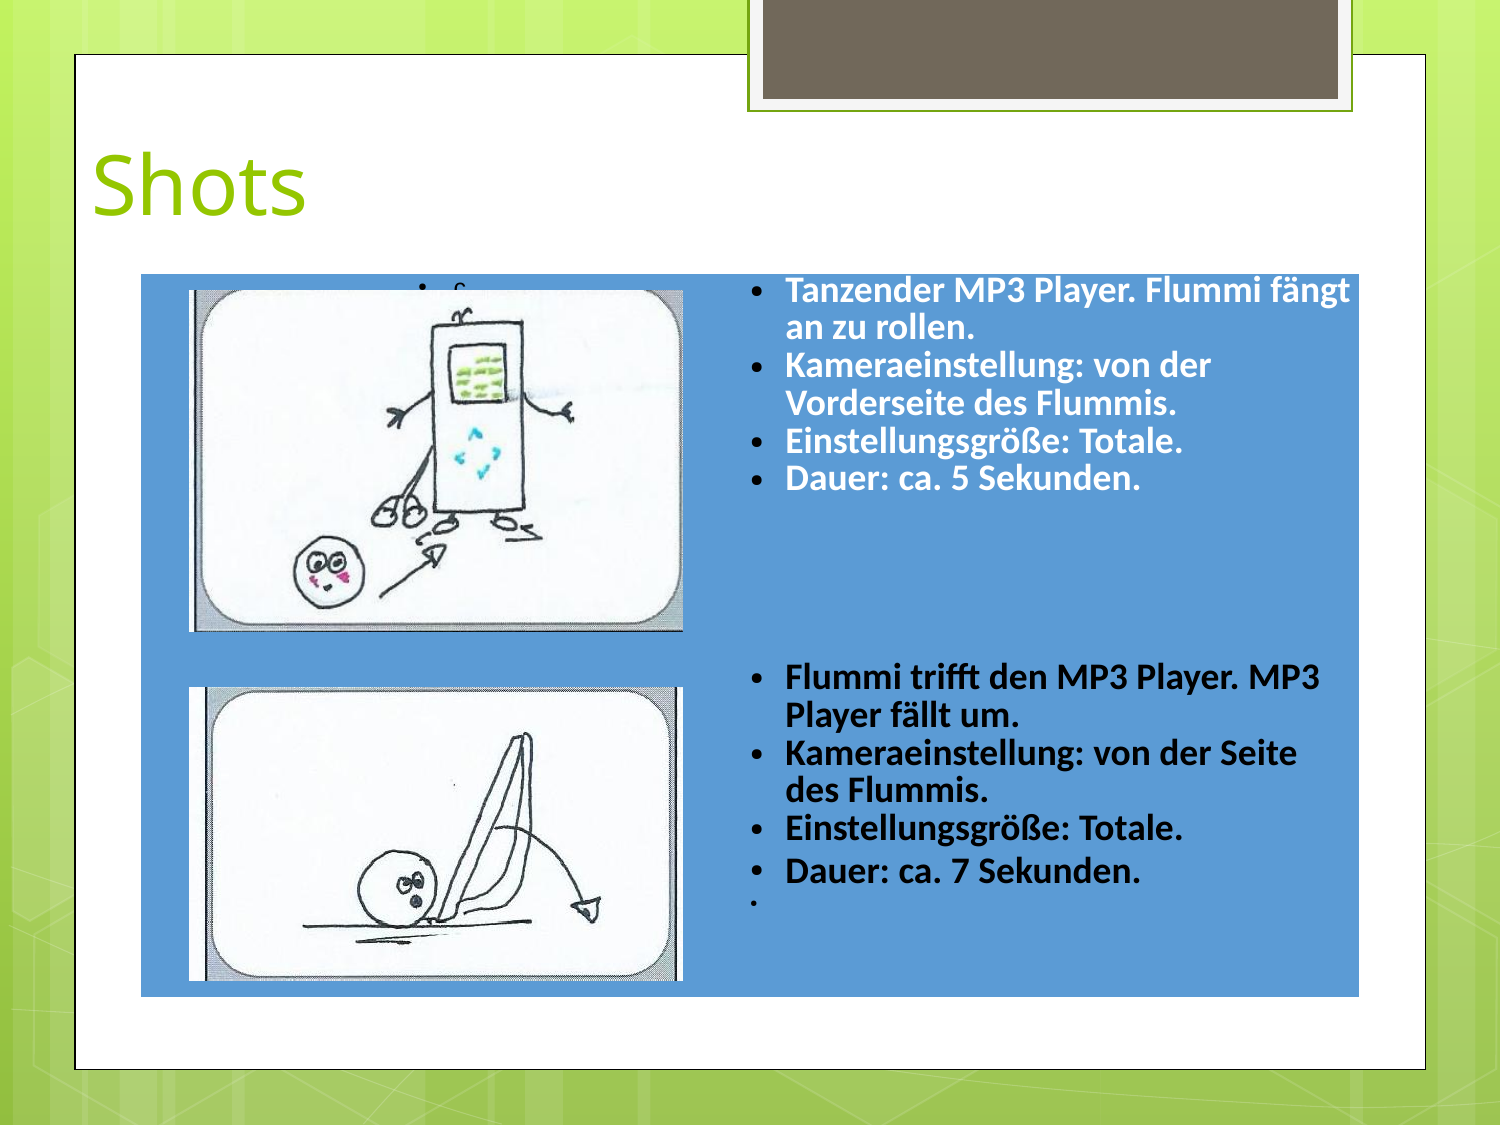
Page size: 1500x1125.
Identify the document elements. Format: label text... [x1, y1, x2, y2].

picture [189, 290, 683, 632]
table_cell Flummi trifft den MP3 Player. MP3 Player fällt um. Kameraeinstellung: von der Seite des Flummis. Einstellungsgröße: Totale. Dauer: ca. 7 Sekunden. [750, 661, 1359, 997]
picture [189, 687, 683, 981]
title Shots [76, 51, 1229, 240]
table_cell [141, 661, 750, 997]
table_header Tanzender MP3 Player. Flummi fängt an zu rollen. Kameraeinstellung: von der Vorderseite des Flummis. Einstellungsgröße: Totale. Dauer: ca. 5 Sekunden. [750, 274, 1359, 661]
table_header c [141, 274, 750, 661]
